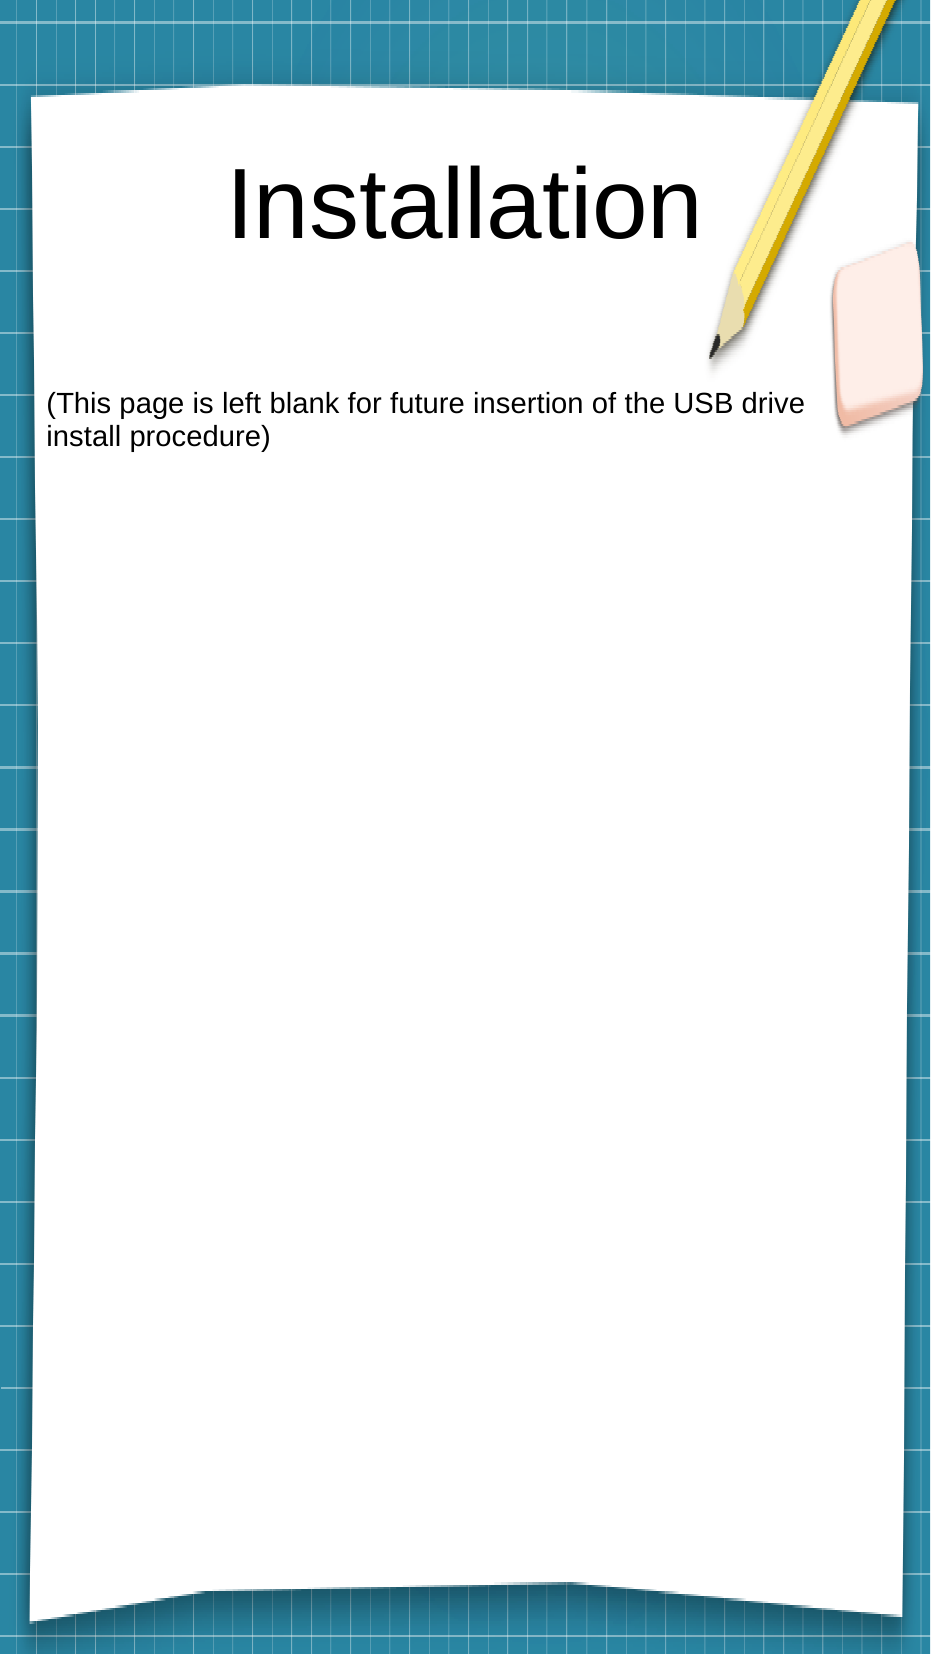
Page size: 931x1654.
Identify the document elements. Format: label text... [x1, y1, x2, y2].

title Installation [46, 65, 884, 342]
picture [0, 0, 931, 1654]
list (This page is left blank for future insertion of the USB drive install procedure) [46, 386, 884, 1346]
